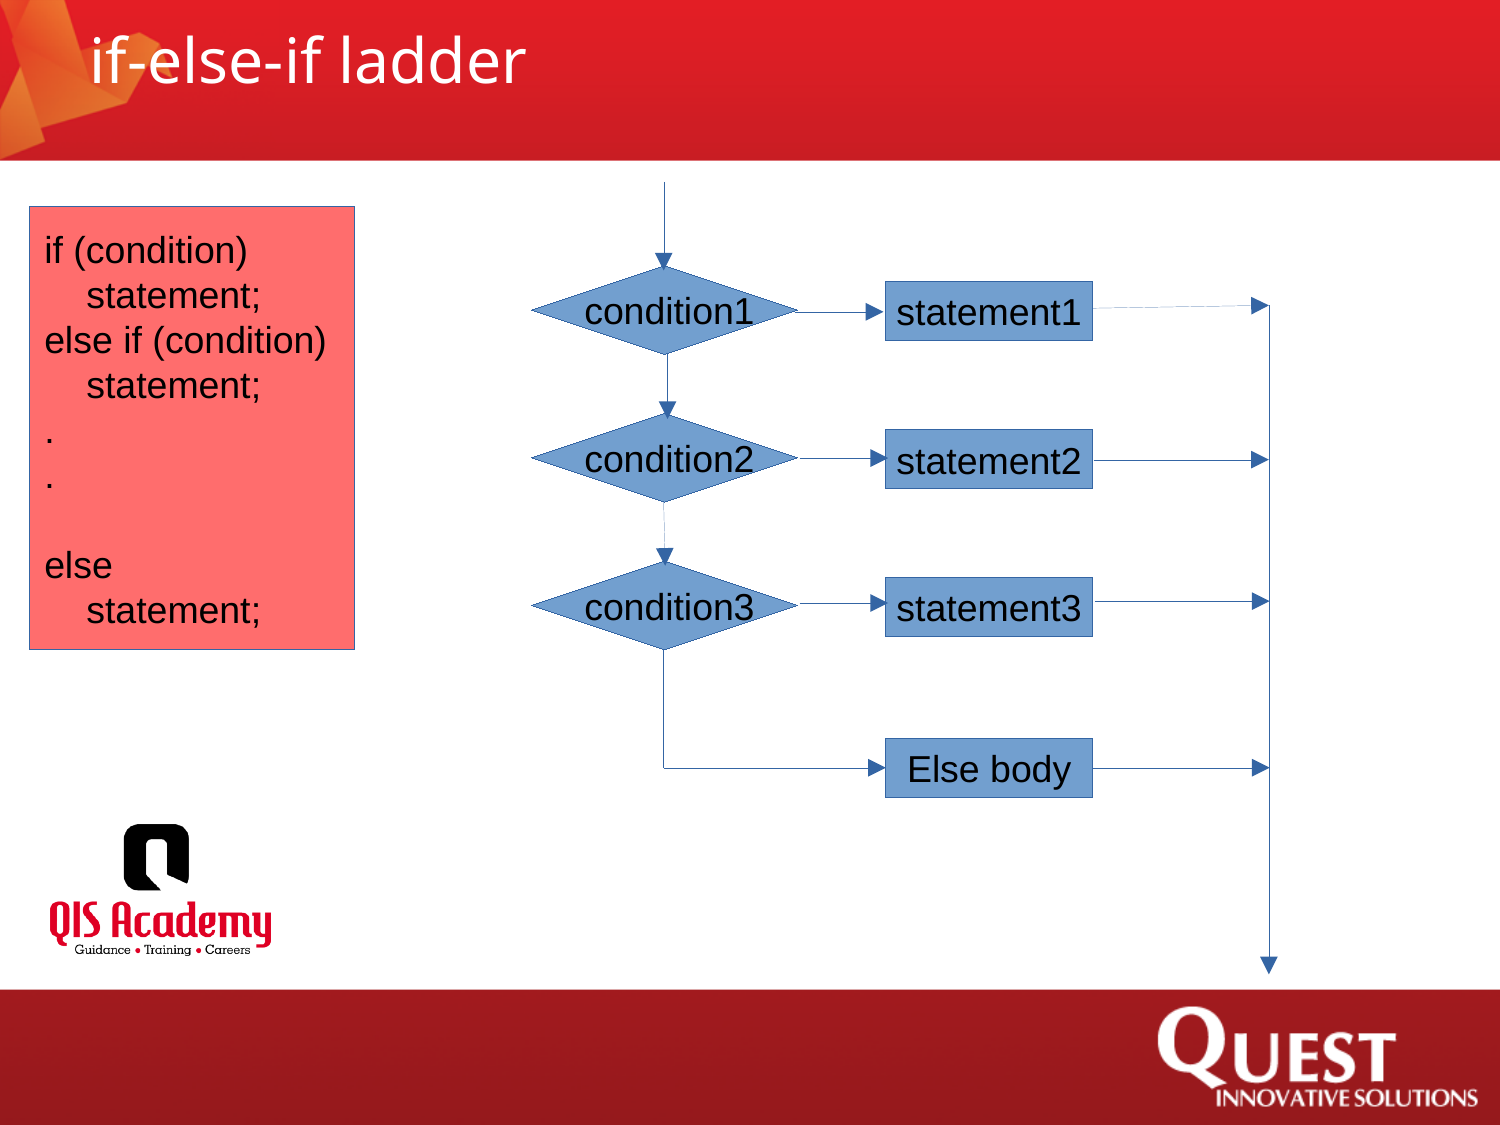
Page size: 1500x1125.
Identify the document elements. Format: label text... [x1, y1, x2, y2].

text_box condition1 [531, 266, 798, 355]
text_box statement2 [885, 429, 1093, 489]
text_box Else body [885, 738, 1093, 798]
text_box condition3 [531, 561, 798, 650]
text_box statement3 [885, 577, 1093, 637]
text_box statement1 [885, 281, 1093, 341]
text_box if (condition) statement; else if (condition) statement; . . else statement; [29, 206, 355, 650]
title if-else-if ladder [75, 1, 1426, 189]
text_box condition2 [531, 413, 798, 503]
picture [0, 0, 1500, 1125]
